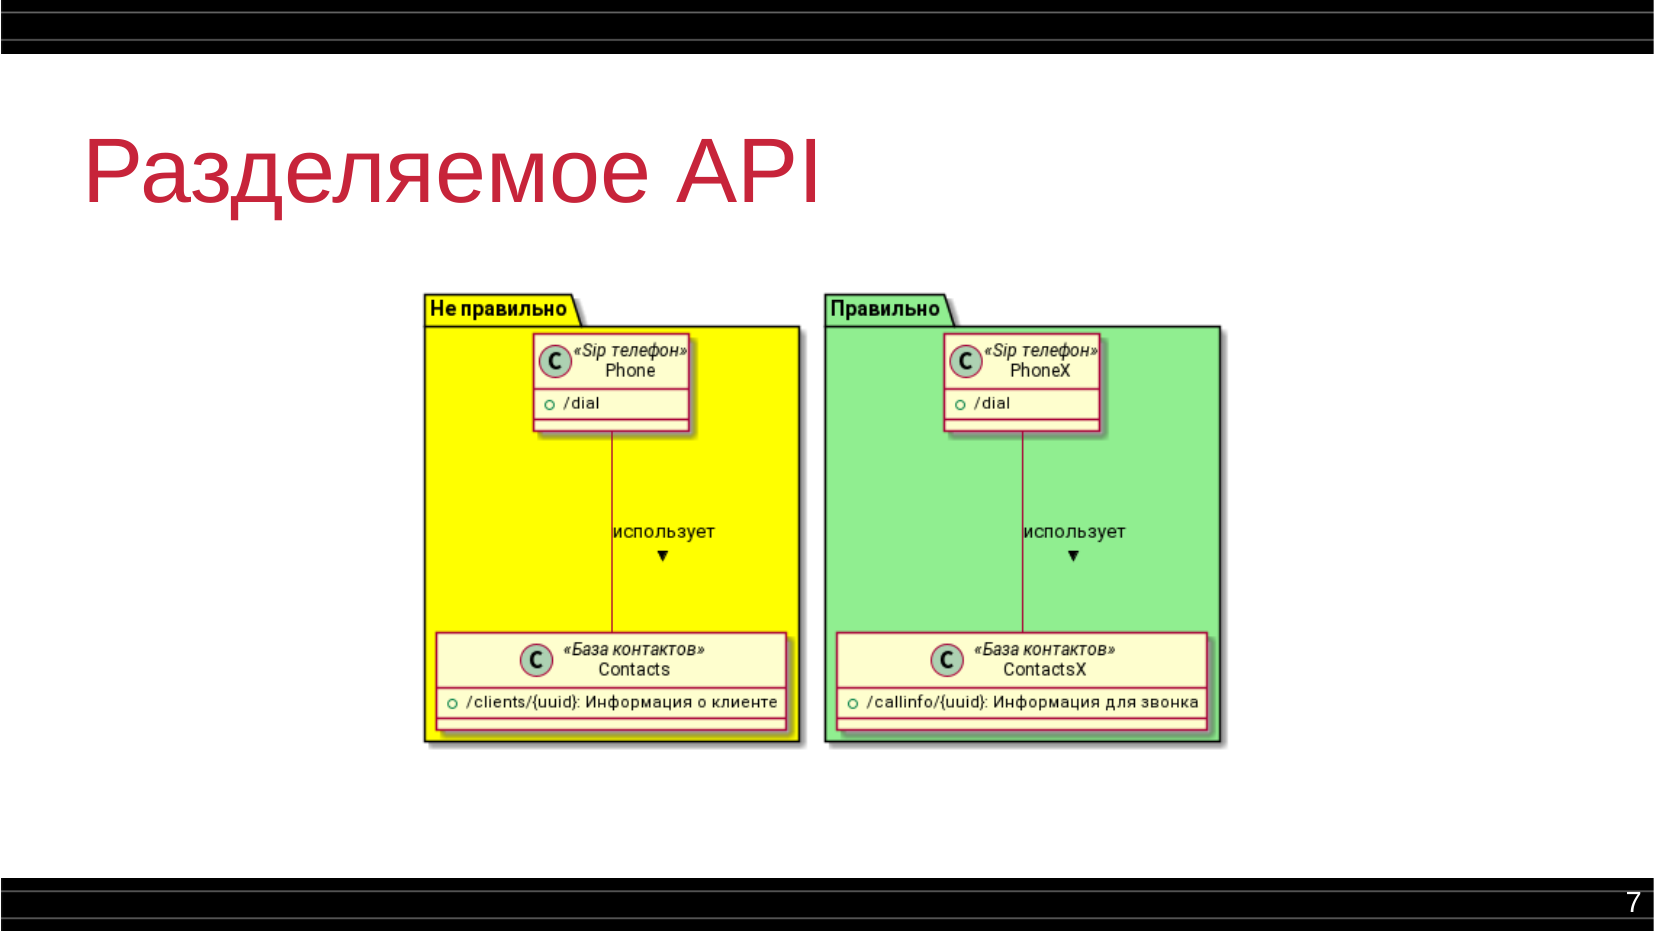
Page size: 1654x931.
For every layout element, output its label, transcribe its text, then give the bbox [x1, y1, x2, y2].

picture [1, 0, 1654, 54]
title Разделяемое API [82, 92, 1571, 249]
picture [1, 878, 1654, 931]
picture [404, 271, 1250, 757]
